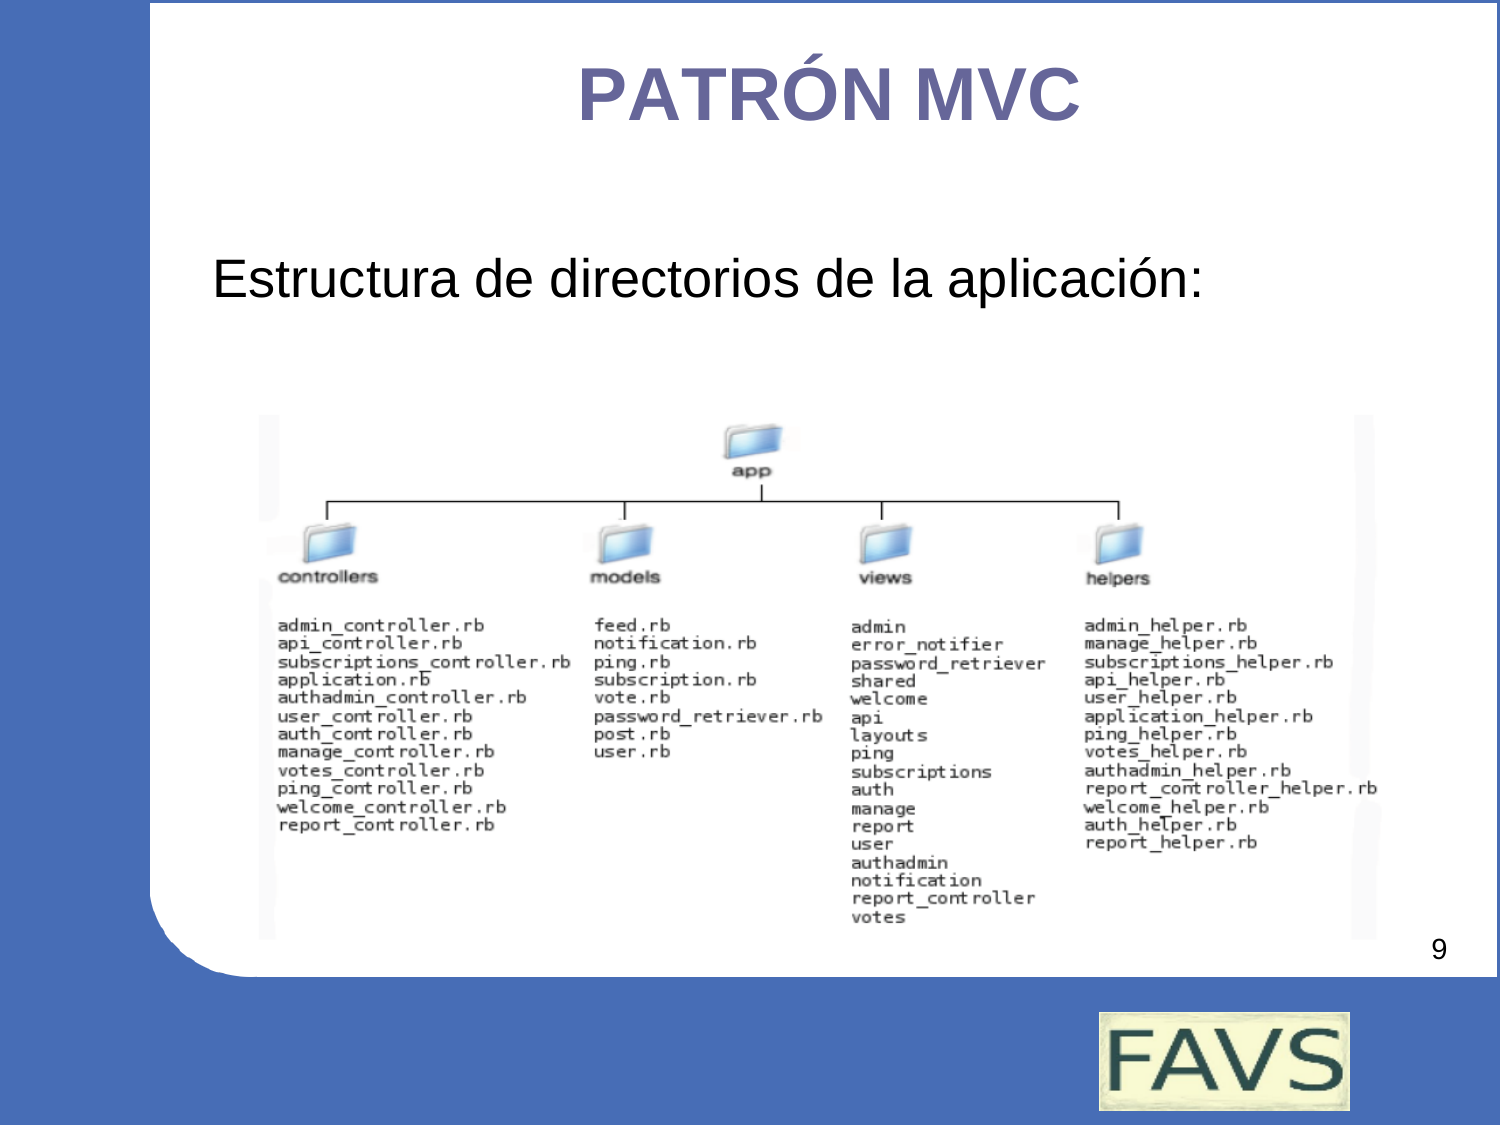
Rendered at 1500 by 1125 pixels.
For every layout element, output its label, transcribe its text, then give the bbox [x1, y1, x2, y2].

picture [0, 0, 1500, 1125]
subtitle Estructura de directorios de la aplicación: [212, 182, 1448, 376]
title PATRÓN MVC [212, 24, 1447, 164]
